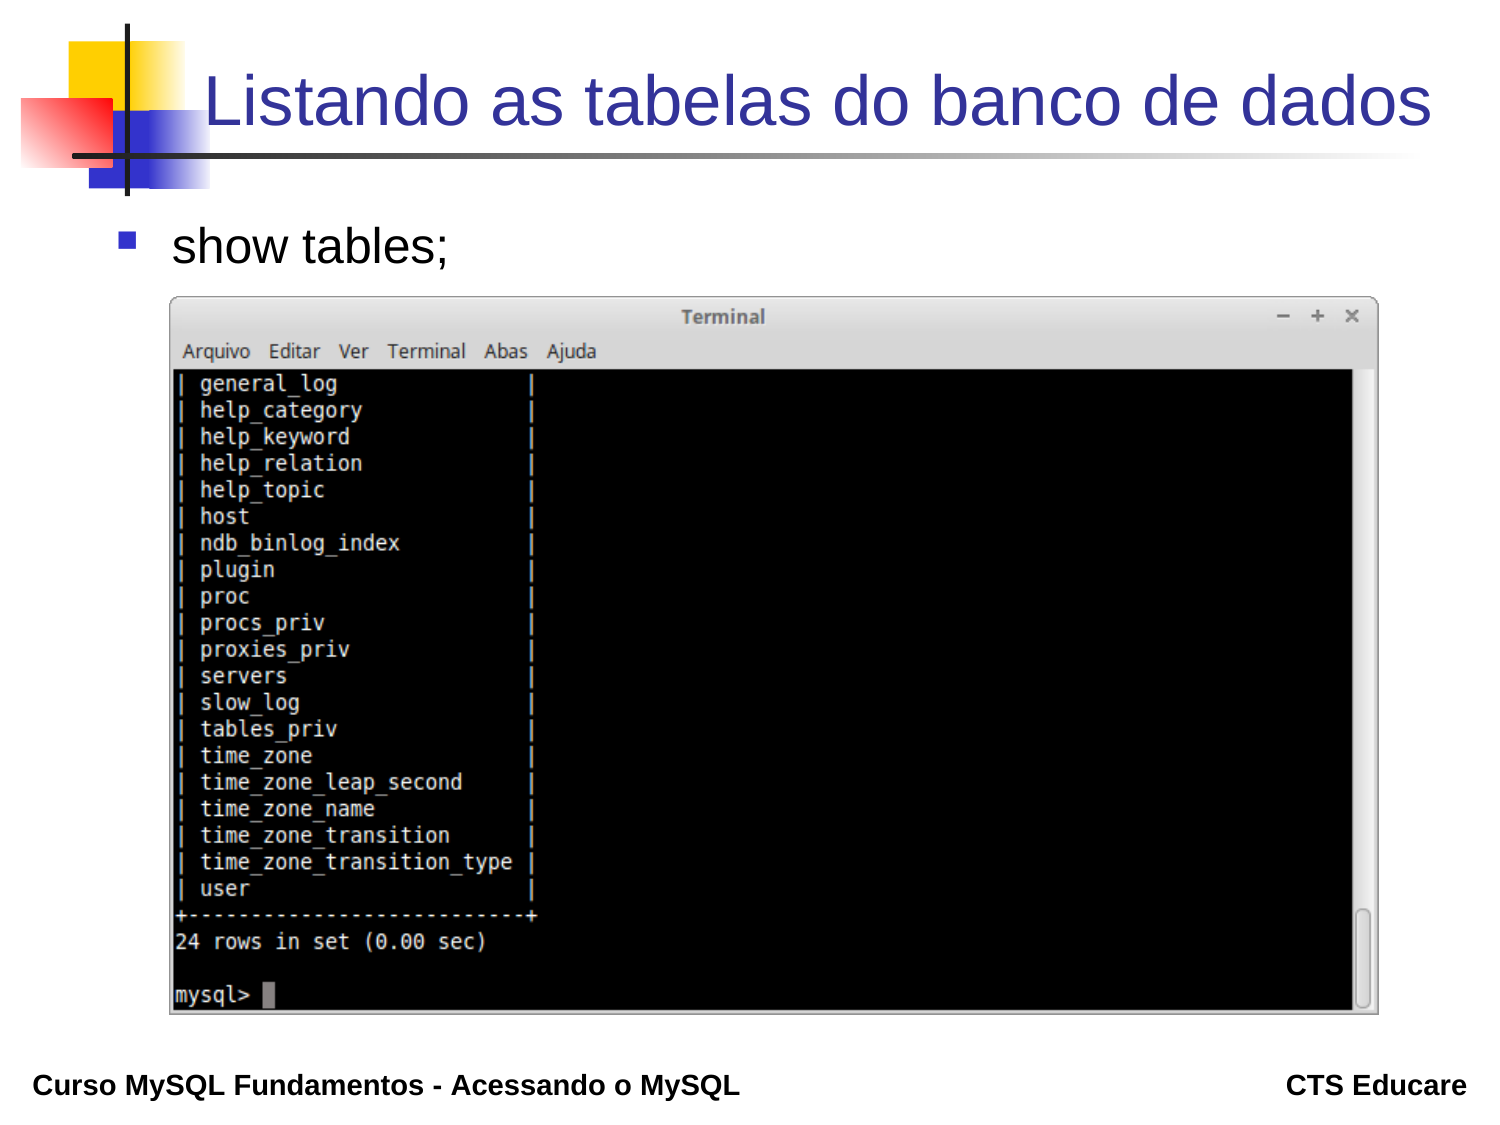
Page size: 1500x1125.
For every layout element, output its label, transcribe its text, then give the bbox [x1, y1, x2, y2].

text_box Listando as tabelas do banco de dados [188, 46, 1468, 149]
picture [169, 296, 1379, 1016]
text_box show tables; [100, 206, 1447, 1024]
